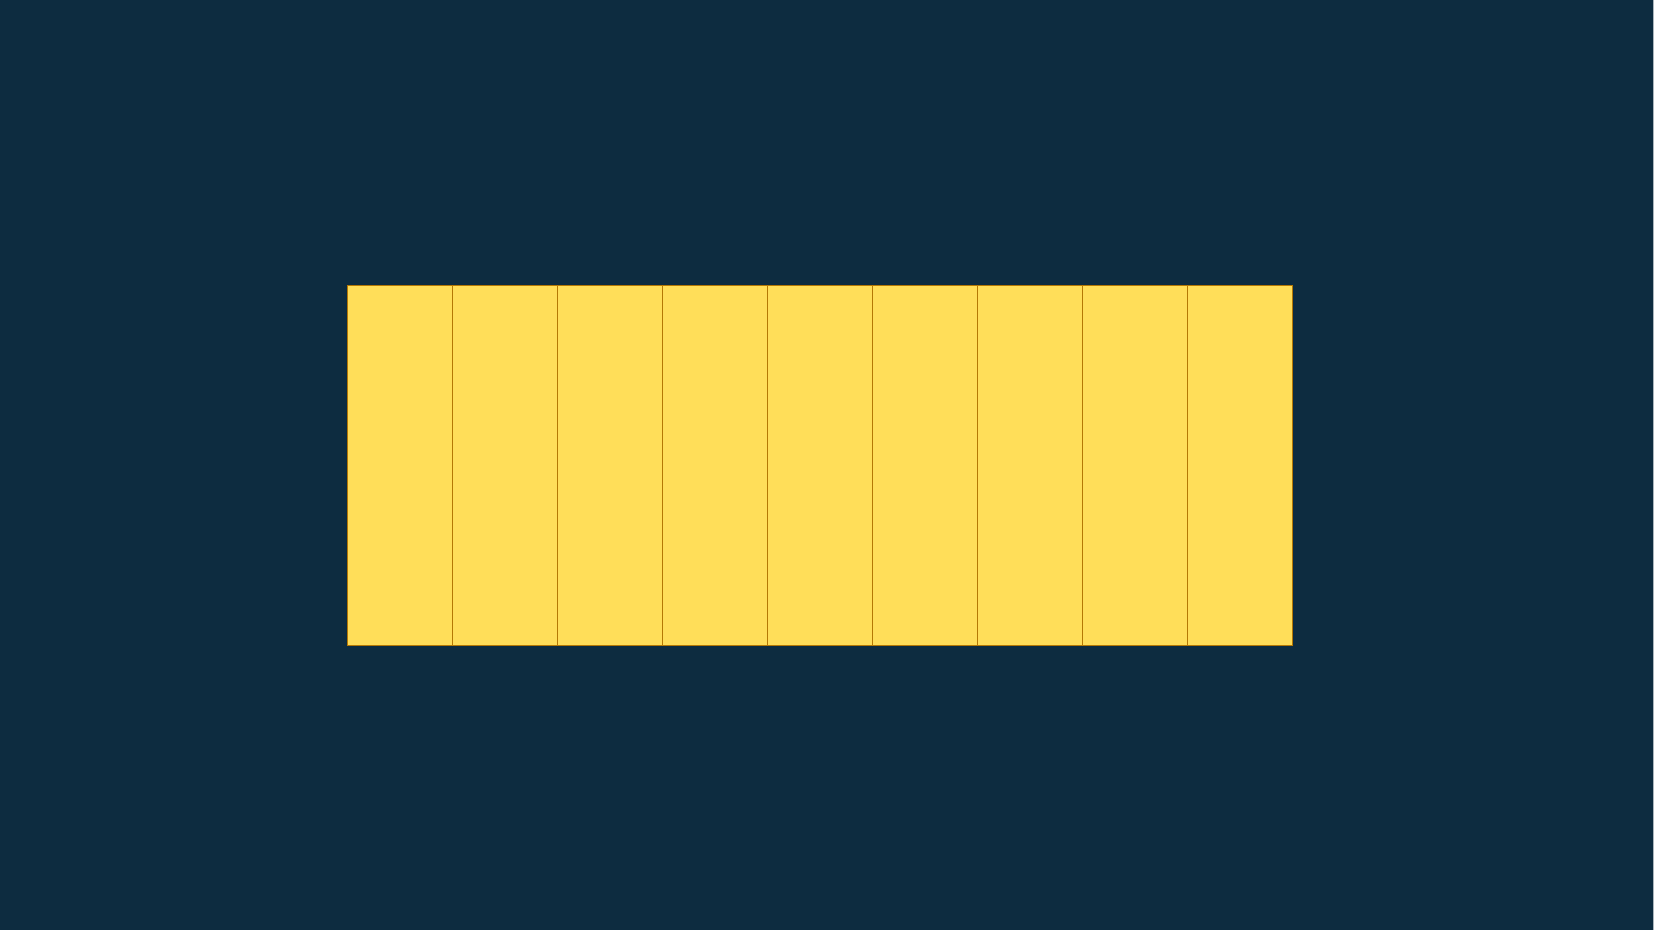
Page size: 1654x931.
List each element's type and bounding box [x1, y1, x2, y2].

text_box [347, 285, 1293, 646]
